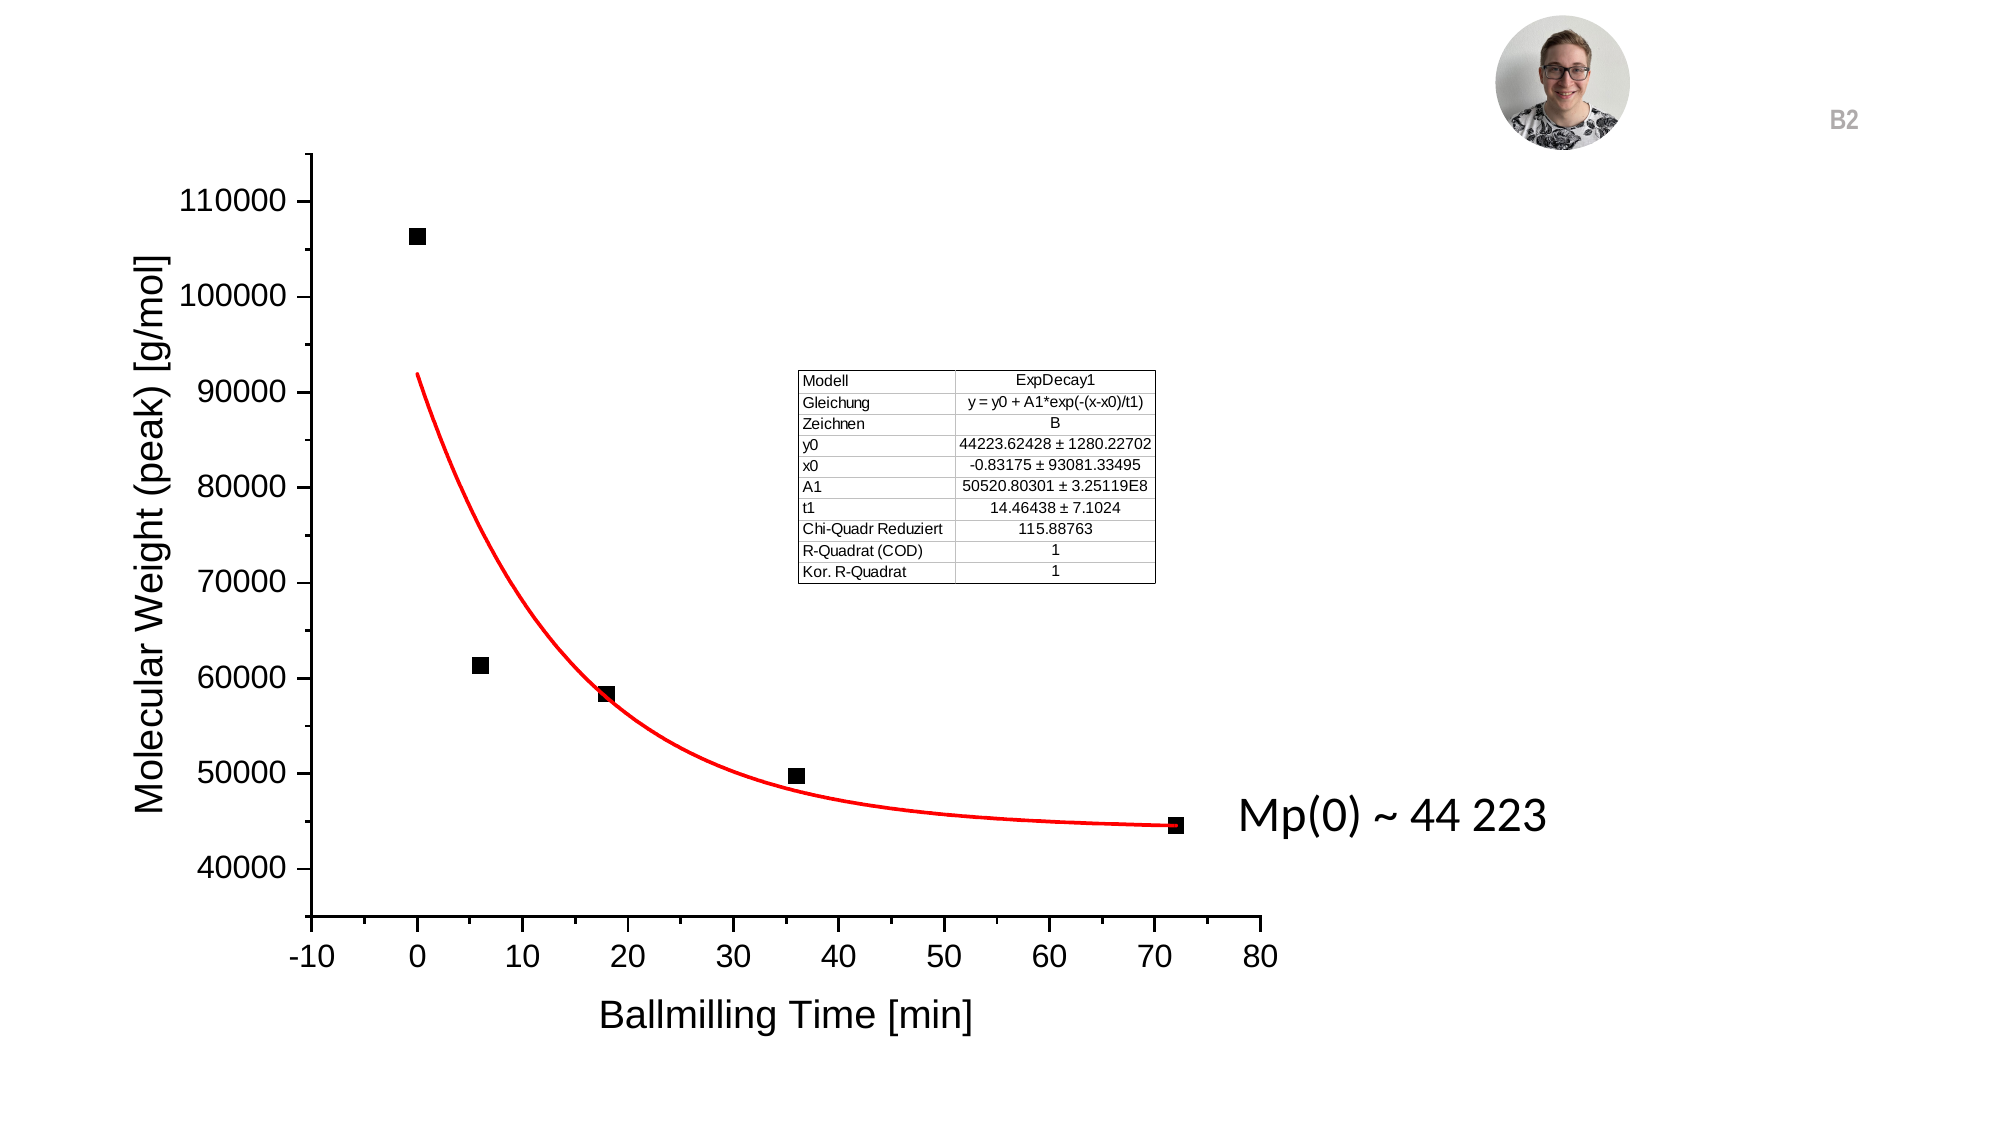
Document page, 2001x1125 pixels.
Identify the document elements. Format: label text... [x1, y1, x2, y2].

picture [63, 31, 1456, 1094]
text_box Mp(0) ~ 44 223 [1223, 774, 1563, 850]
text_box [1495, 15, 1631, 150]
text_box B2 [1815, 94, 1874, 143]
